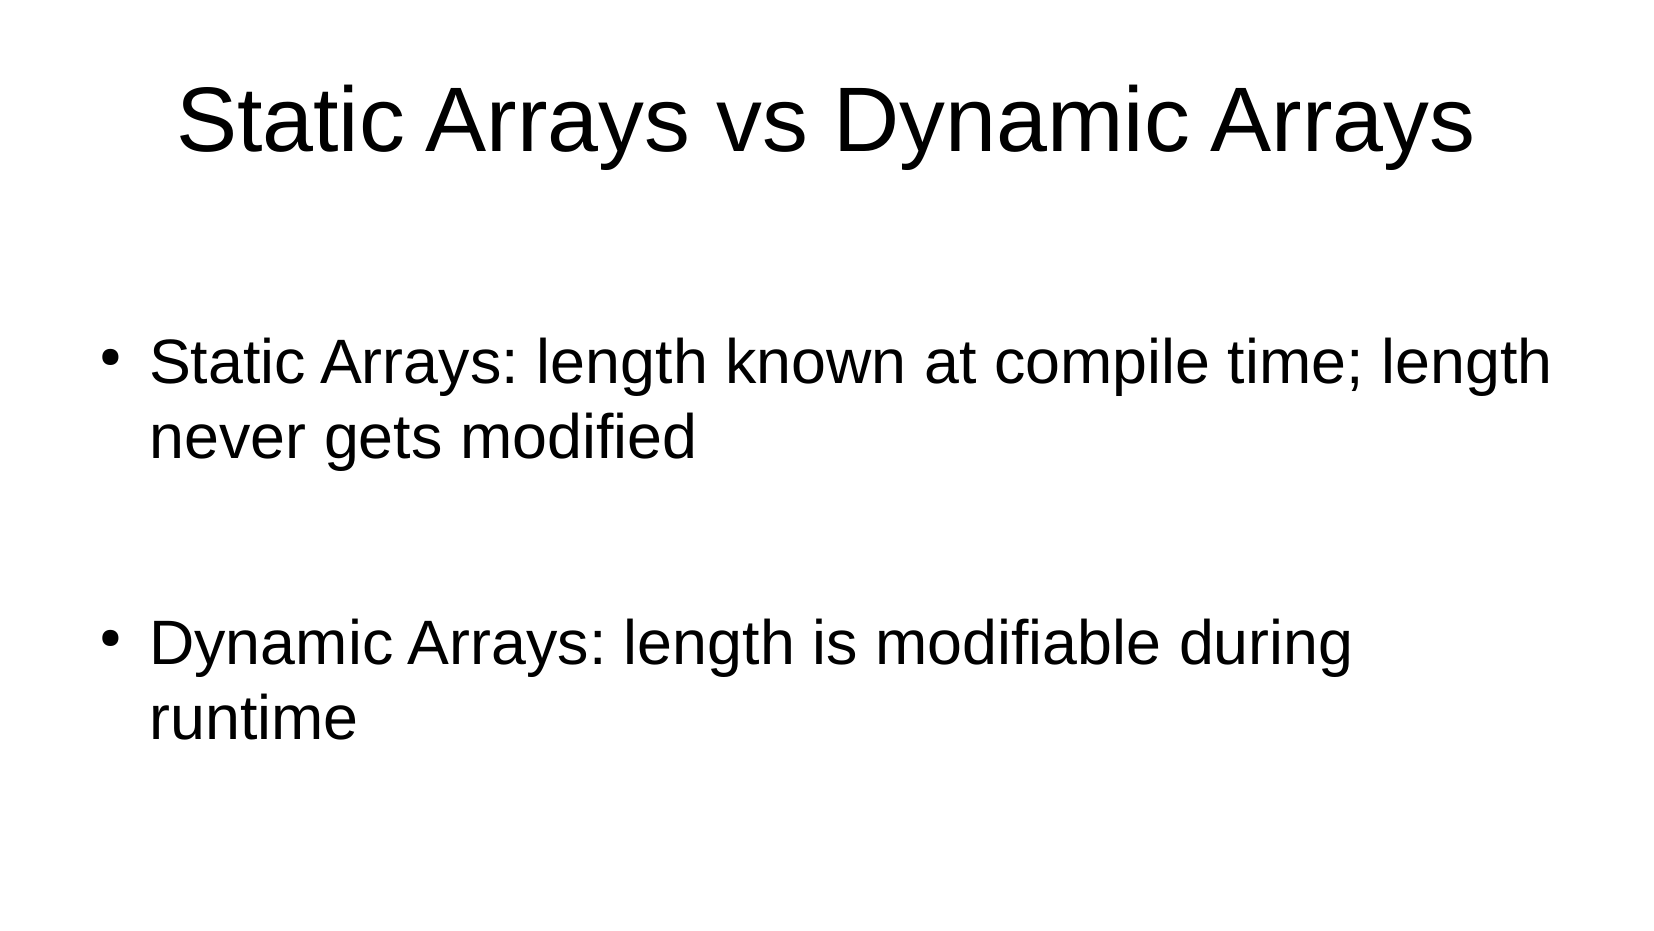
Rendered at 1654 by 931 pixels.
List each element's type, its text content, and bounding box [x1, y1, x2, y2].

list Static Arrays: length known at compile time; length never gets modified Dynamic Arrays: length is modifiable during runtime [82, 217, 1571, 757]
title Static Arrays vs Dynamic Arrays [82, 37, 1571, 193]
